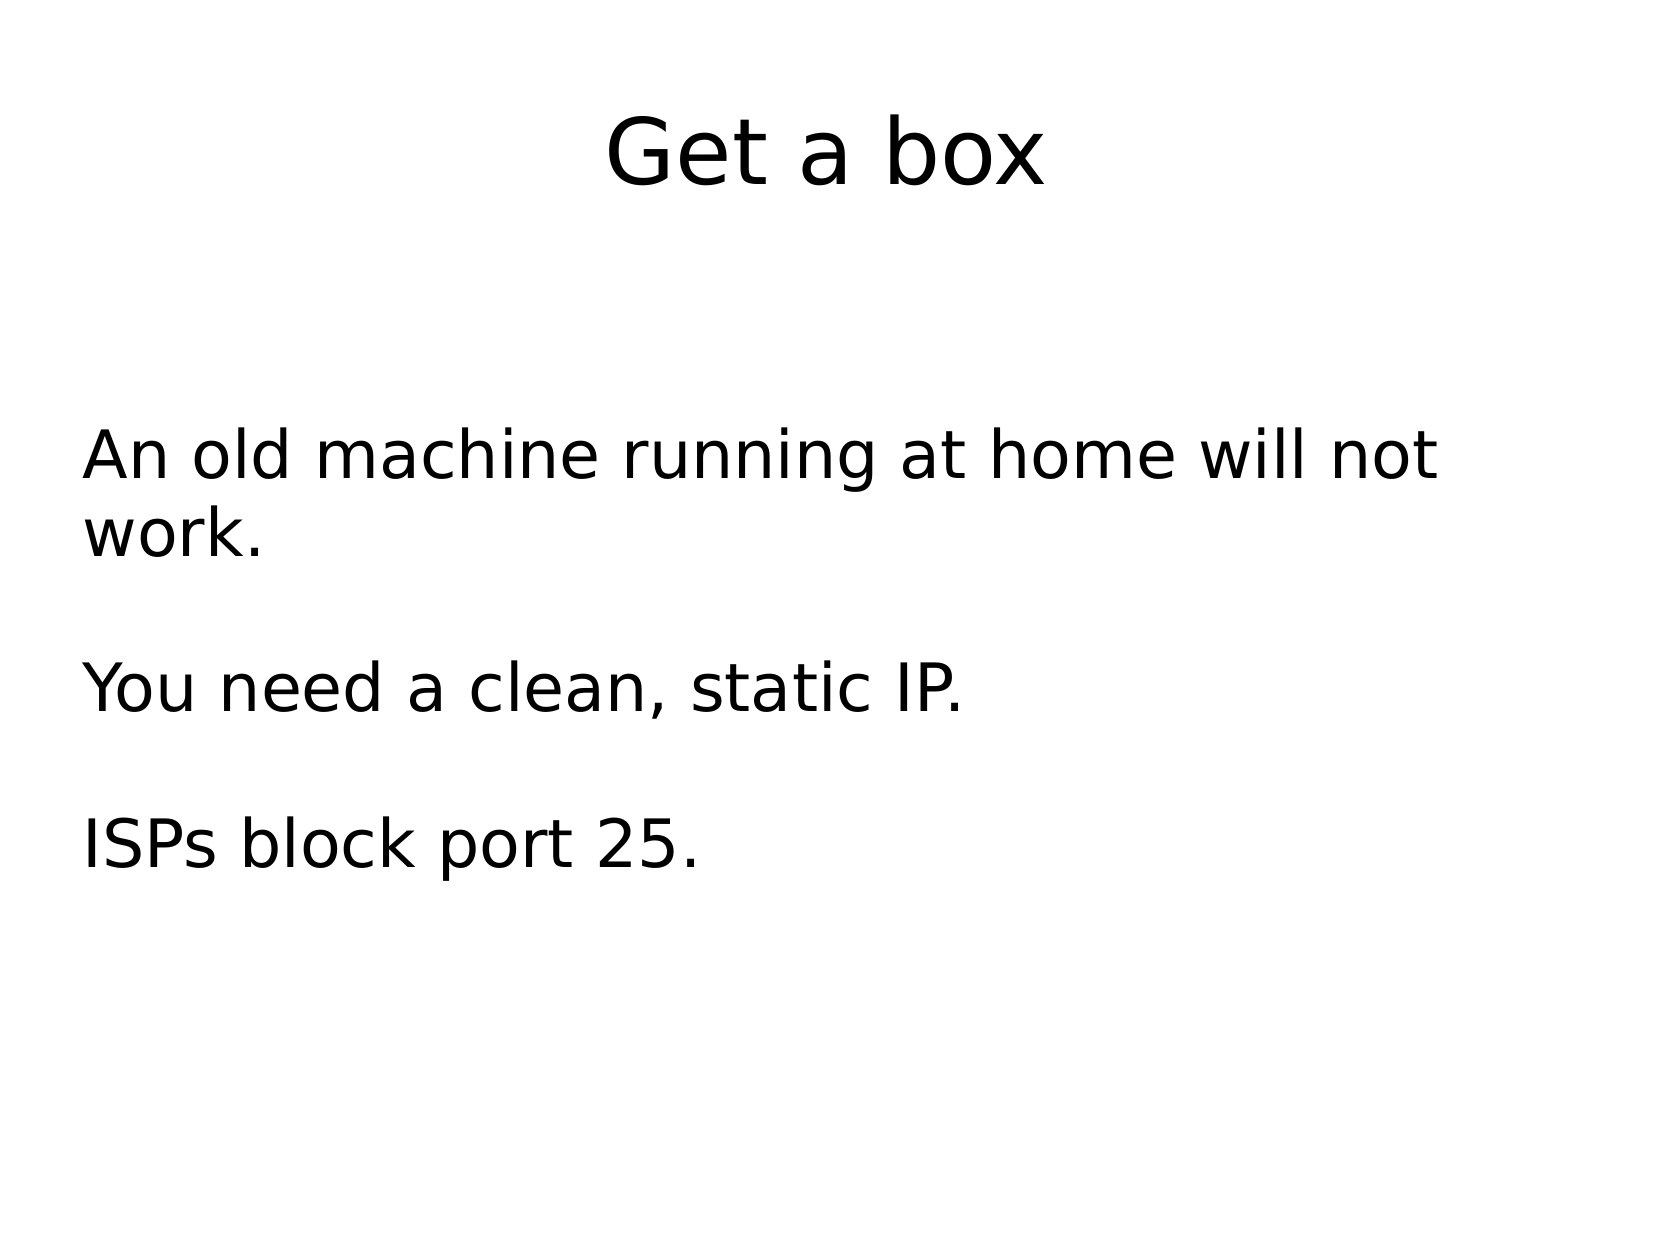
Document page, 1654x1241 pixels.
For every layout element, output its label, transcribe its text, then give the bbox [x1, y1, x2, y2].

subtitle An old machine running at home will not work. You need a clean, static IP. ISPs block port 25. [82, 290, 1571, 1010]
title Get a box [82, 49, 1571, 257]
